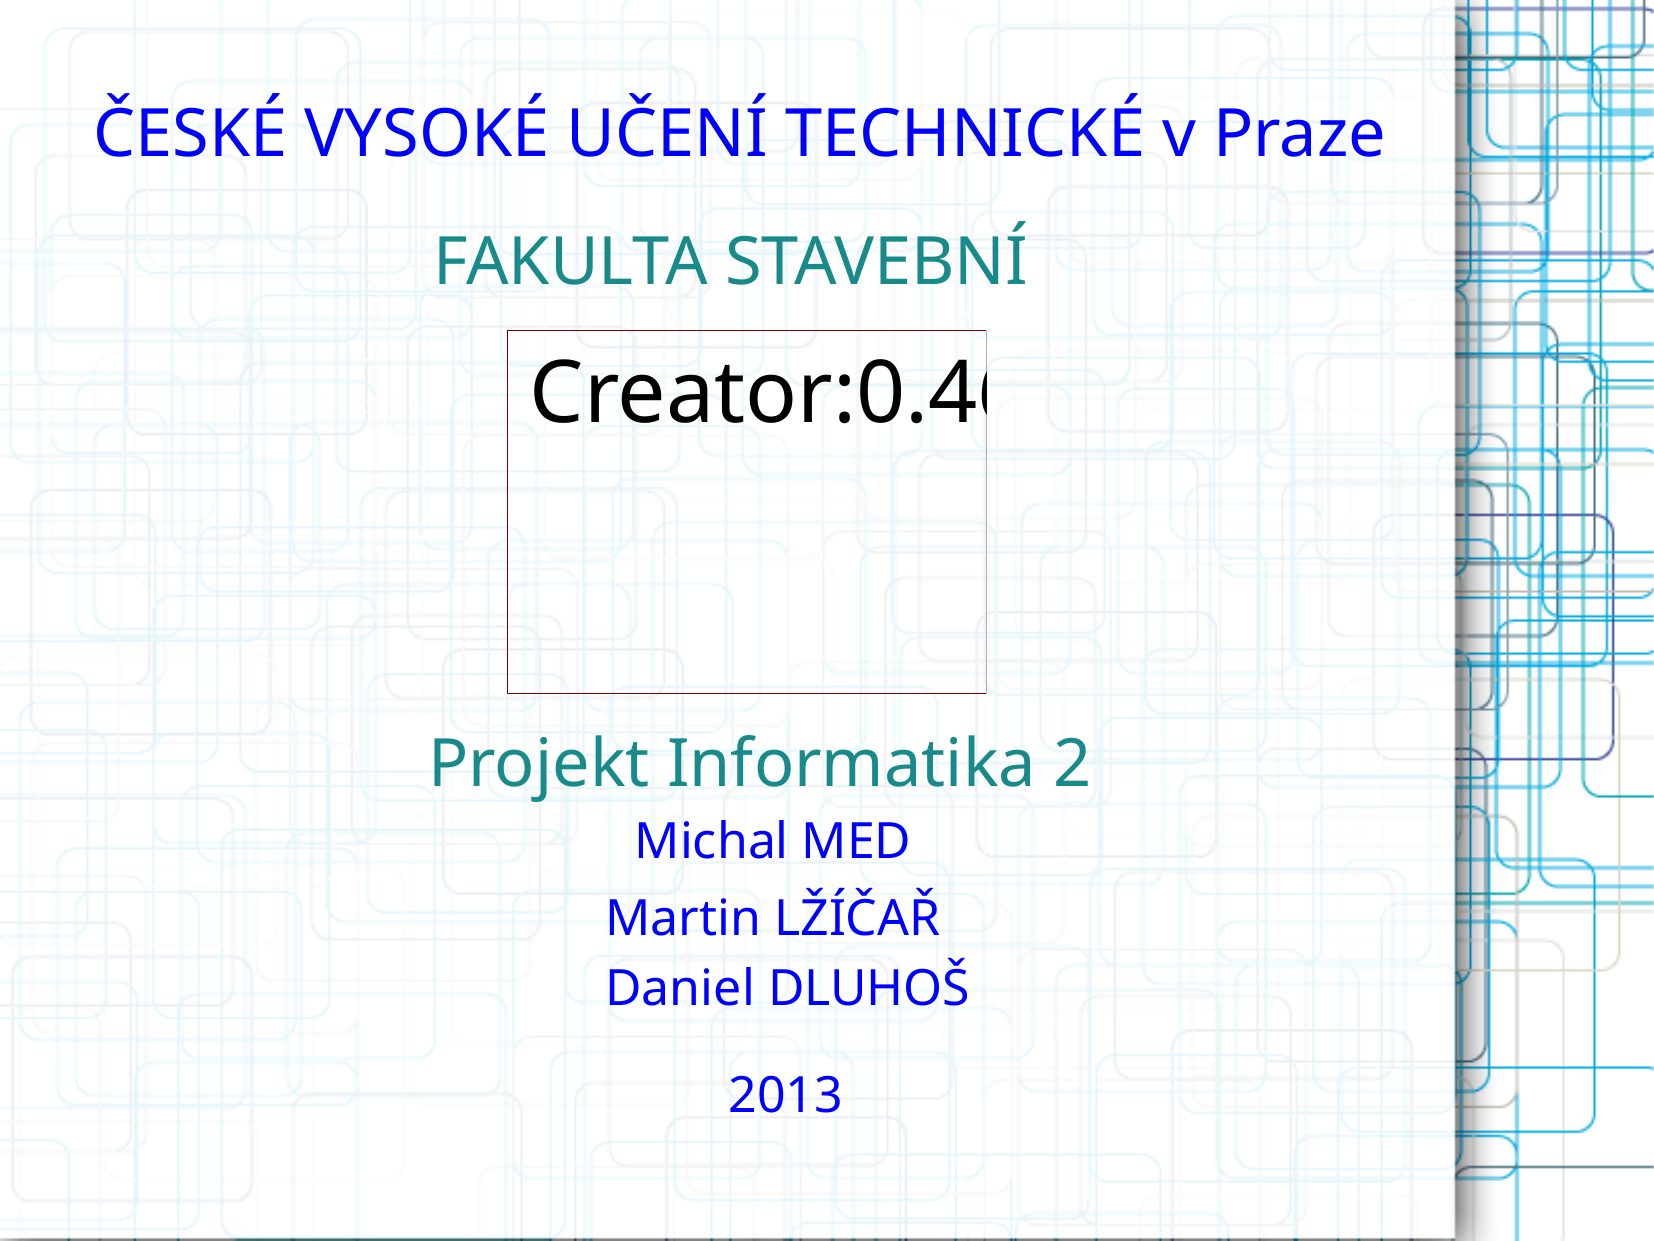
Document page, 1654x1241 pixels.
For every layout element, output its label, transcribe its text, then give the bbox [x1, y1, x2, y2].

text_box 2013 [713, 1051, 857, 1123]
text_box Michal MED [620, 797, 917, 869]
text_box FAKULTA STAVEBNÍ [418, 205, 1034, 296]
text_box Martin LŽÍČAŘ [590, 874, 946, 944]
picture [0, 0, 1654, 1241]
text_box Projekt Informatika 2 [413, 707, 1093, 798]
text_box Daniel DLUHOŠ [590, 944, 972, 1016]
text_box ČESKÉ VYSOKÉ UČENÍ TECHNICKÉ v Praze [78, 78, 1379, 168]
